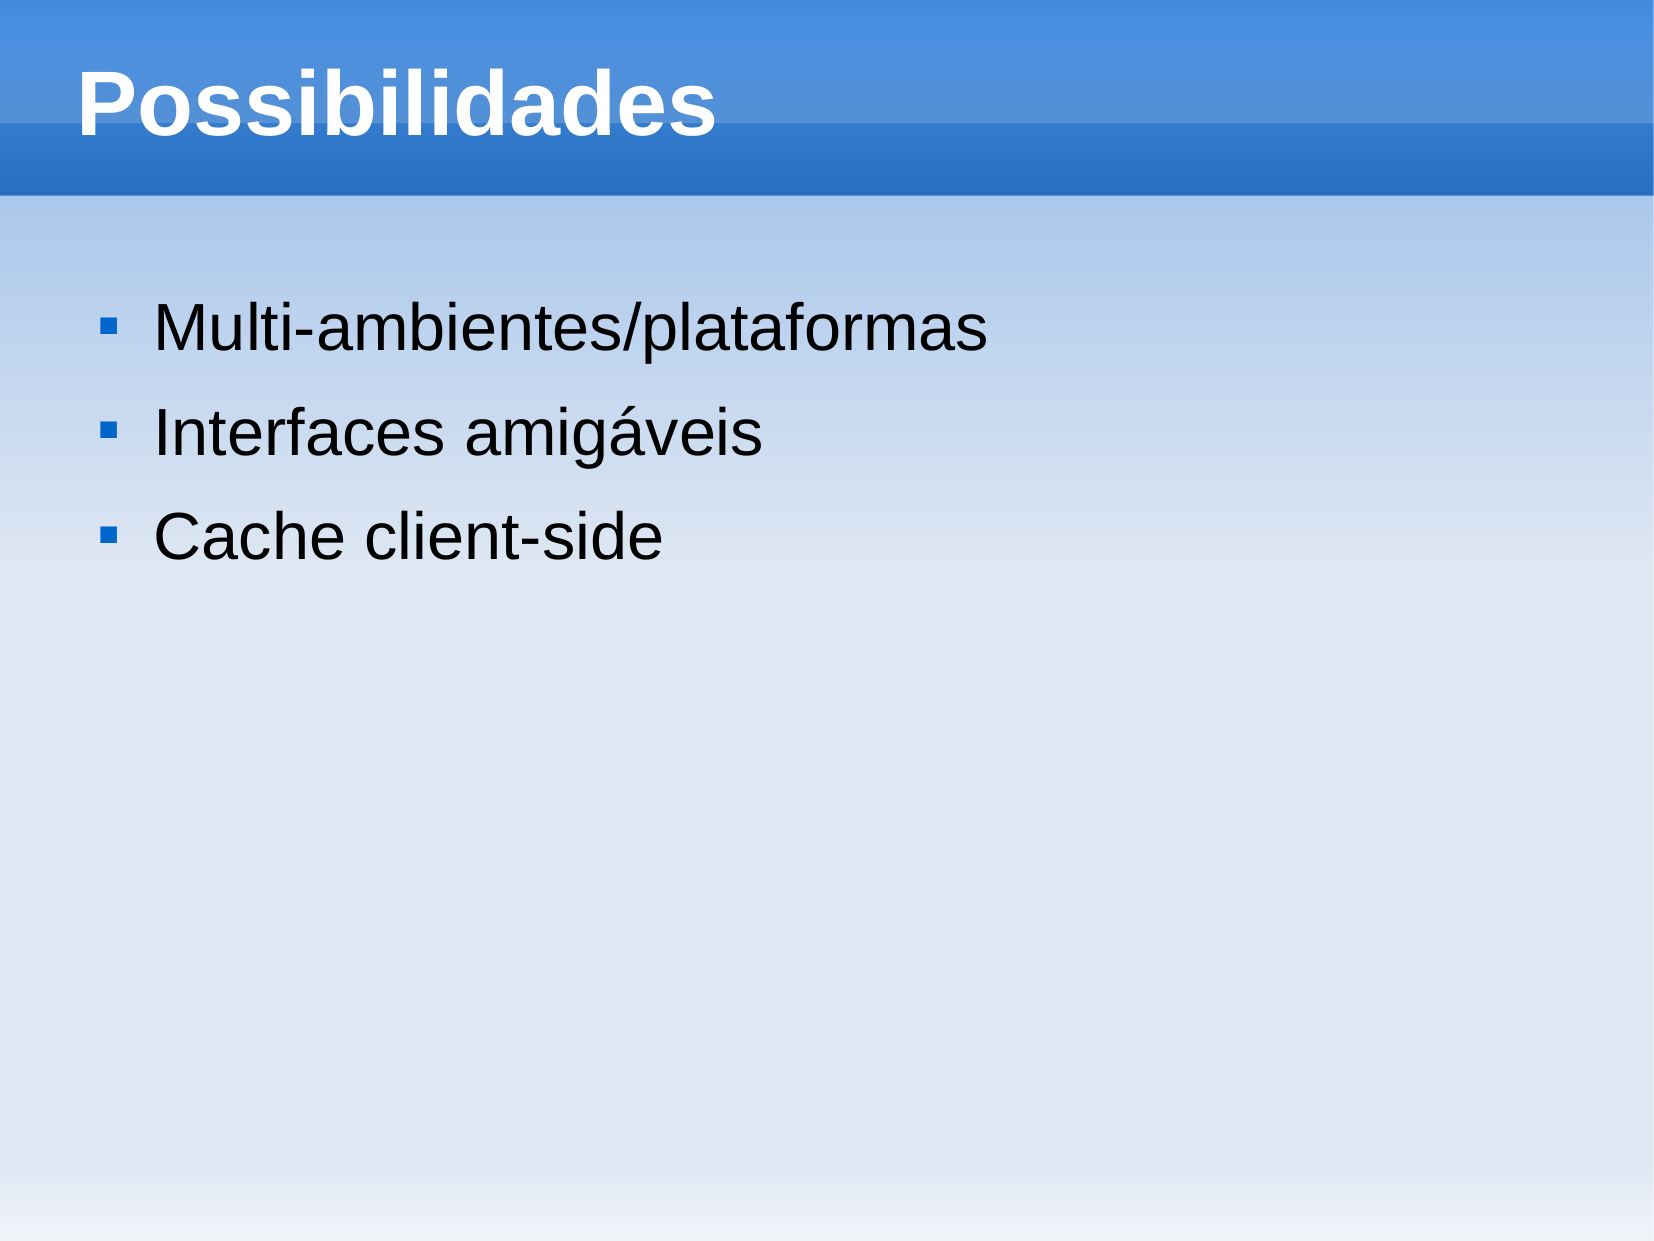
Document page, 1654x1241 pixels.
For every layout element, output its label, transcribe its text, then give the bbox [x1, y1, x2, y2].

title Possibilidades [76, 0, 1565, 208]
picture [0, 0, 1654, 1241]
list Multi-ambientes/plataformas Interfaces amigáveis Cache client-side [82, 290, 1571, 1094]
